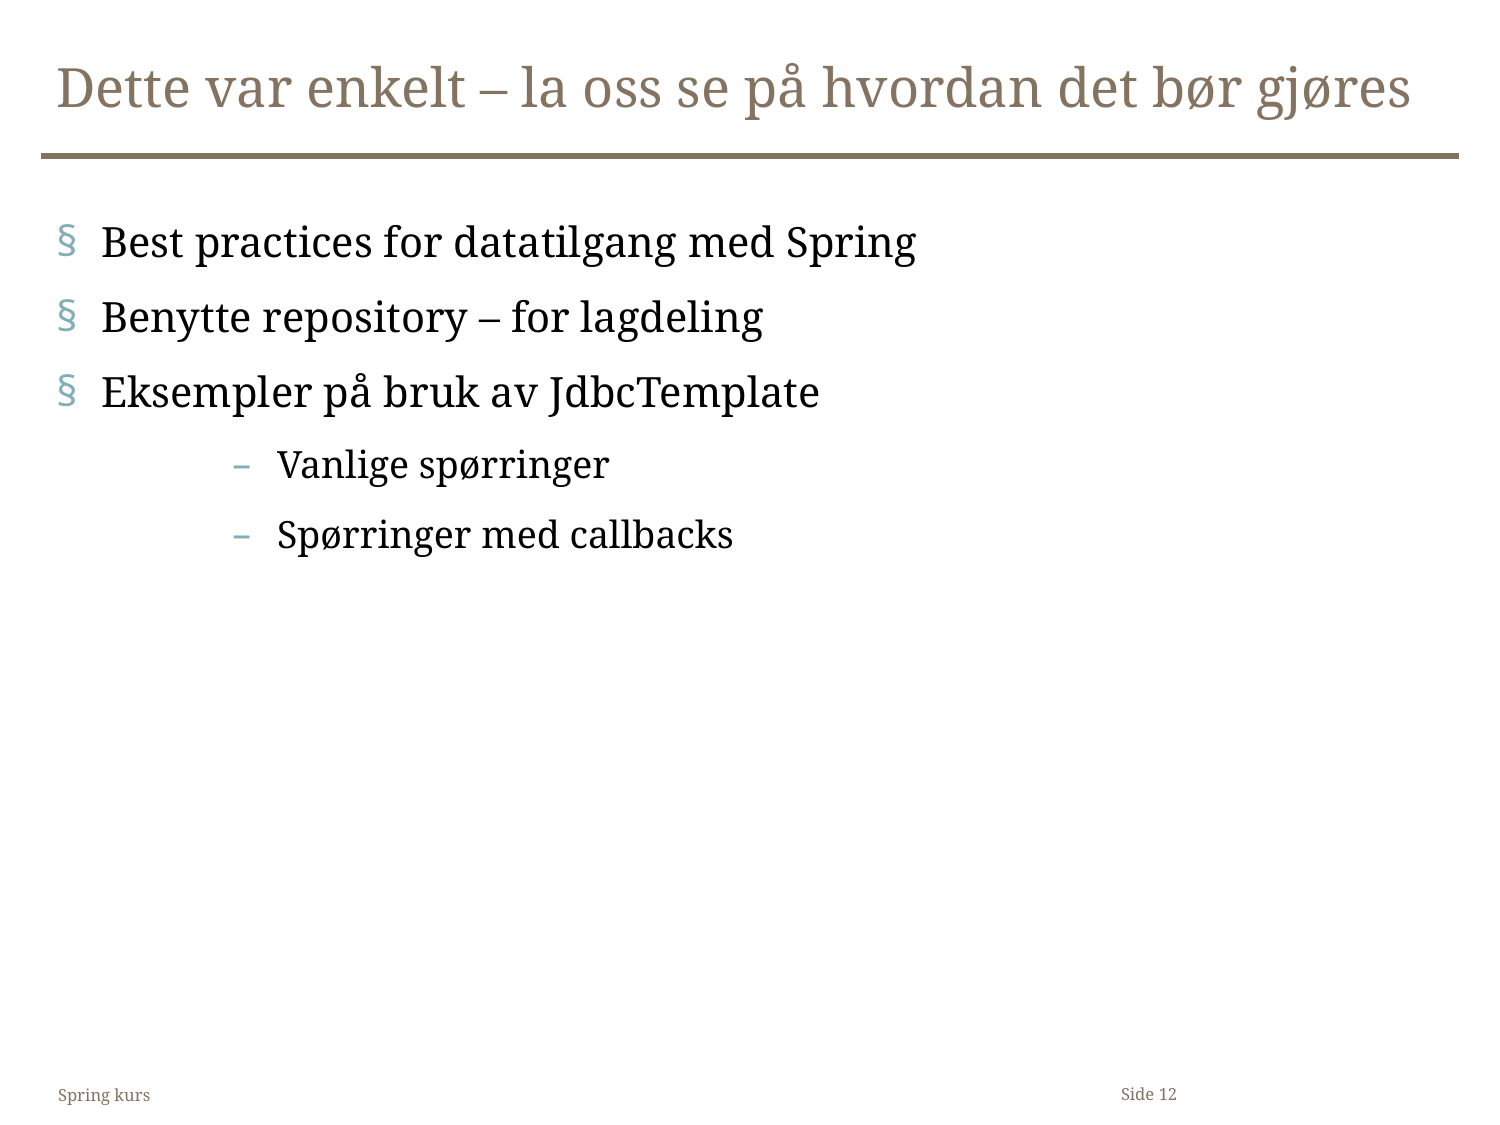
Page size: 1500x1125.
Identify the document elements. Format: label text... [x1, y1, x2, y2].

title Dette var enkelt – la oss se på hvordan det bør gjøres [40, 27, 1459, 146]
text_box Spring kurs [43, 1065, 751, 1125]
text_box Side <number> [1105, 1065, 1457, 1125]
list Best practices for datatilgang med Spring Benytte repository – for lagdeling Eksempler på bruk av JdbcTemplate Vanlige spørringer Spørringer med callbacks [41, 208, 1455, 1005]
